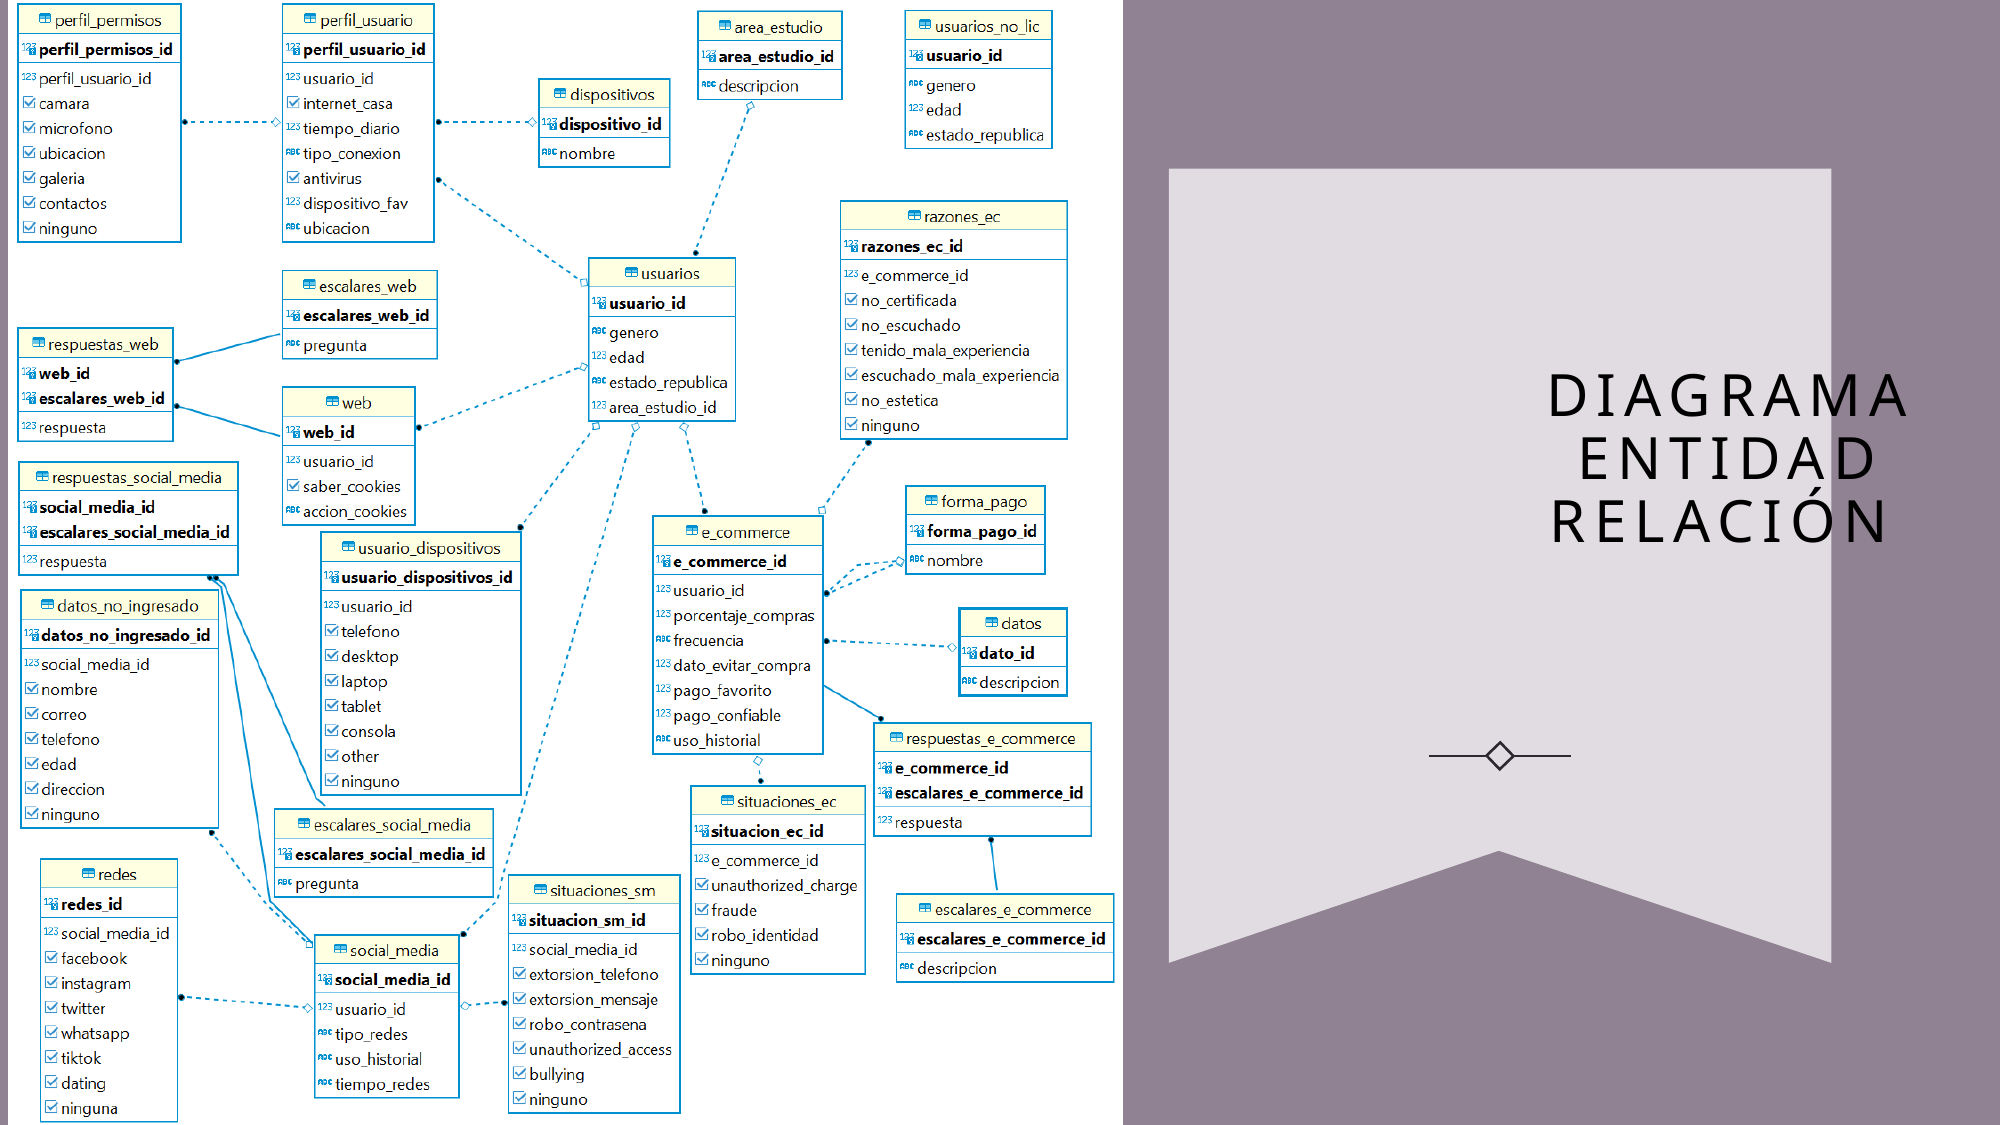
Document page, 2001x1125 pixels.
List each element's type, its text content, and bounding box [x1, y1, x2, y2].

text_box [0, 0, 8, 1125]
picture [8, 0, 1123, 1125]
title Diagrama Entidad Relación [1461, 229, 2000, 563]
text_box [1123, 0, 2000, 1125]
